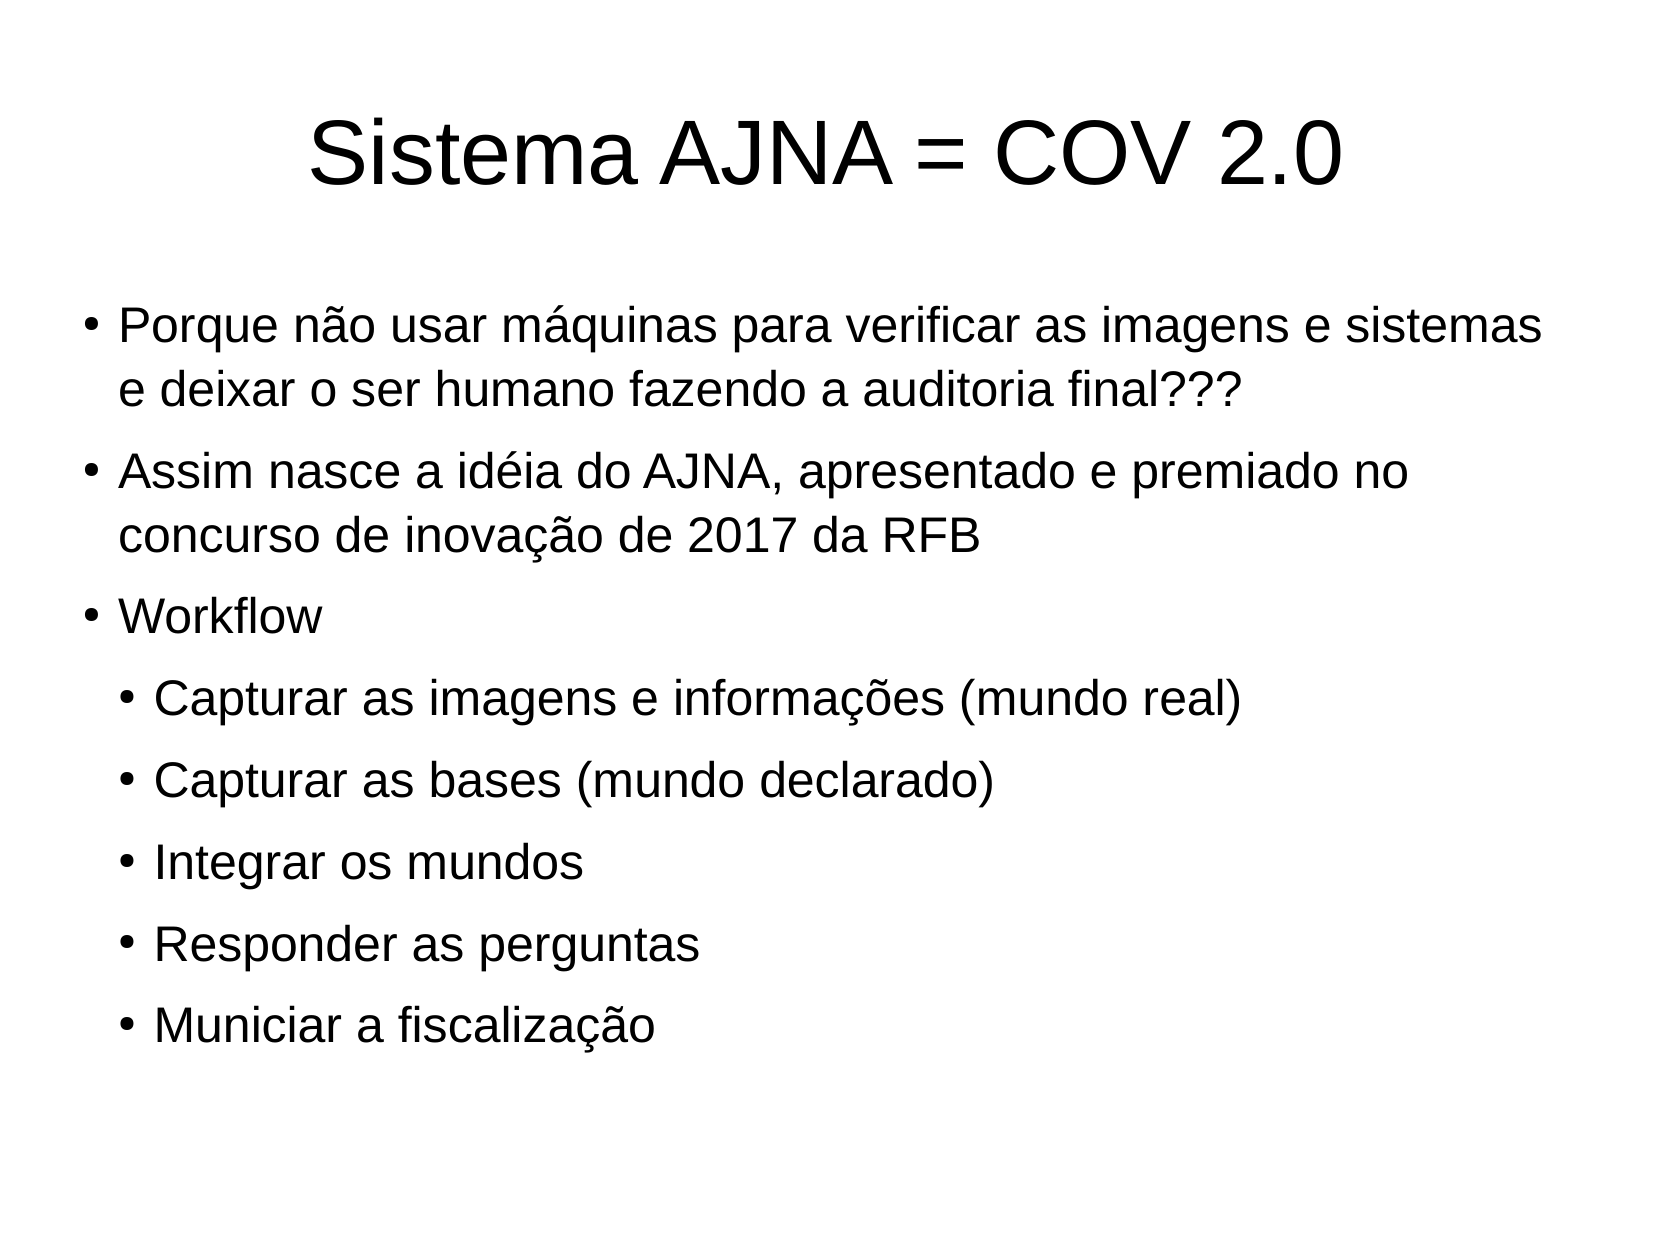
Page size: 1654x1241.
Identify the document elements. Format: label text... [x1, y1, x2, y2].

title Sistema AJNA = COV 2.0 [82, 49, 1571, 257]
subtitle Porque não usar máquinas para verificar as imagens e sistemas e deixar o ser humano fazendo a auditoria final??? Assim nasce a idéia do AJNA, apresentado e premiado no concurso de inovação de 2017 da RFB Workflow Capturar as imagens e informações (mundo real) Capturar as bases (mundo declarado) Integrar os mundos Responder as perguntas Municiar a fiscalização [82, 289, 1571, 1134]
